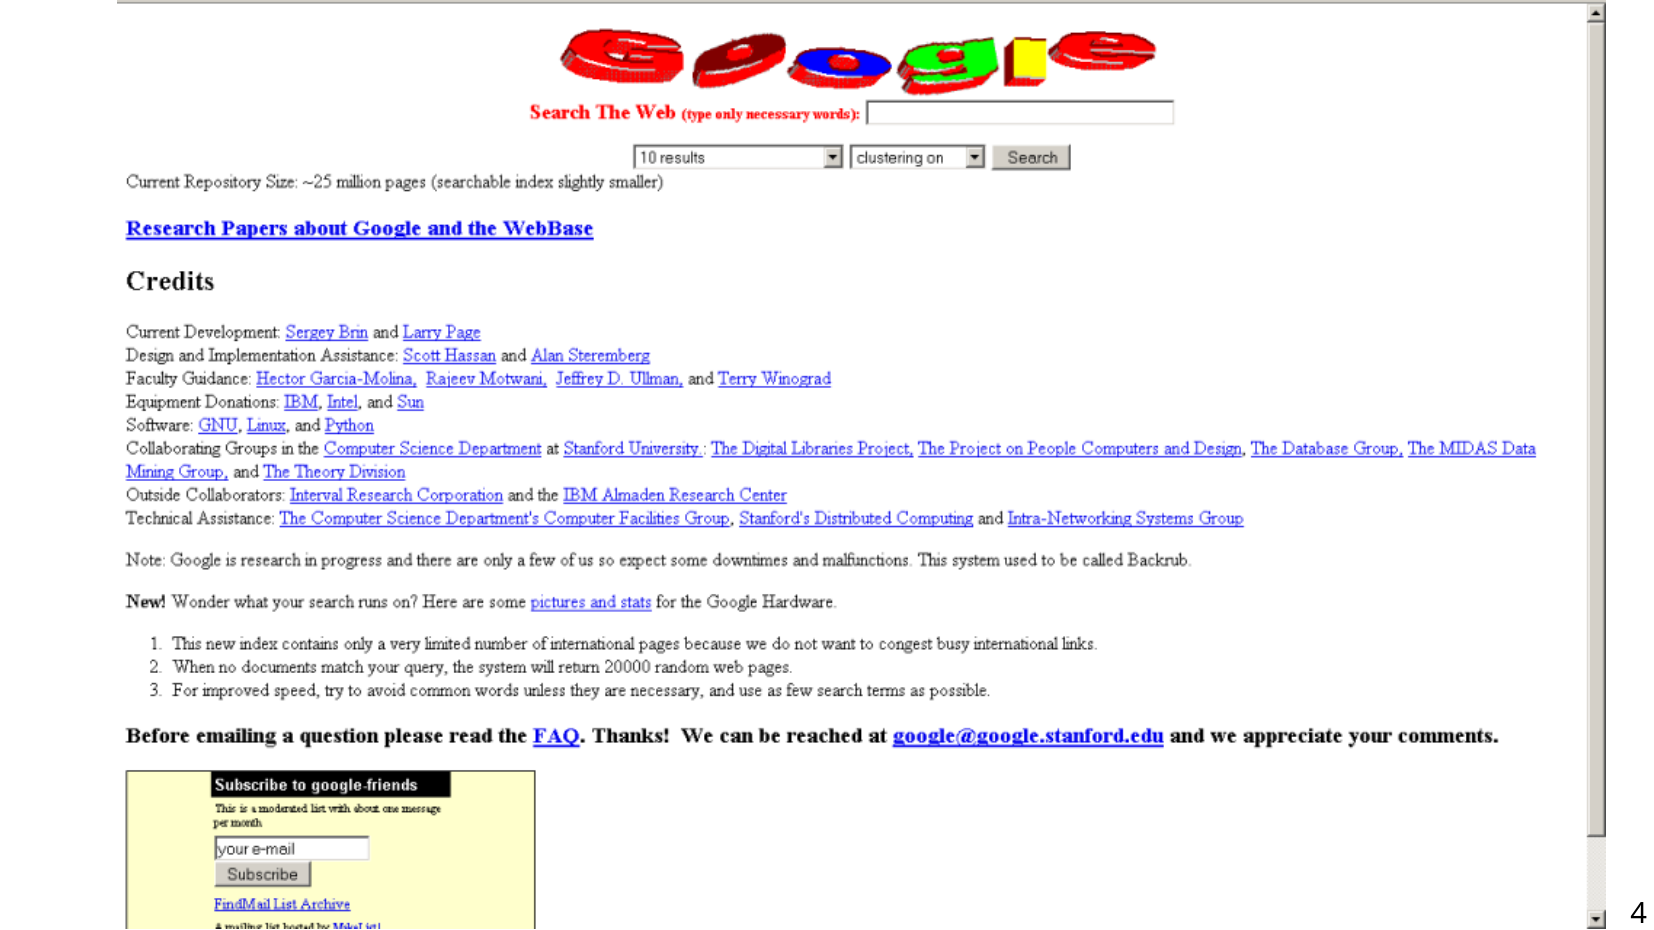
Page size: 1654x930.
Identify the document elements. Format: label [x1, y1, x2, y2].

picture [117, 0, 1606, 929]
